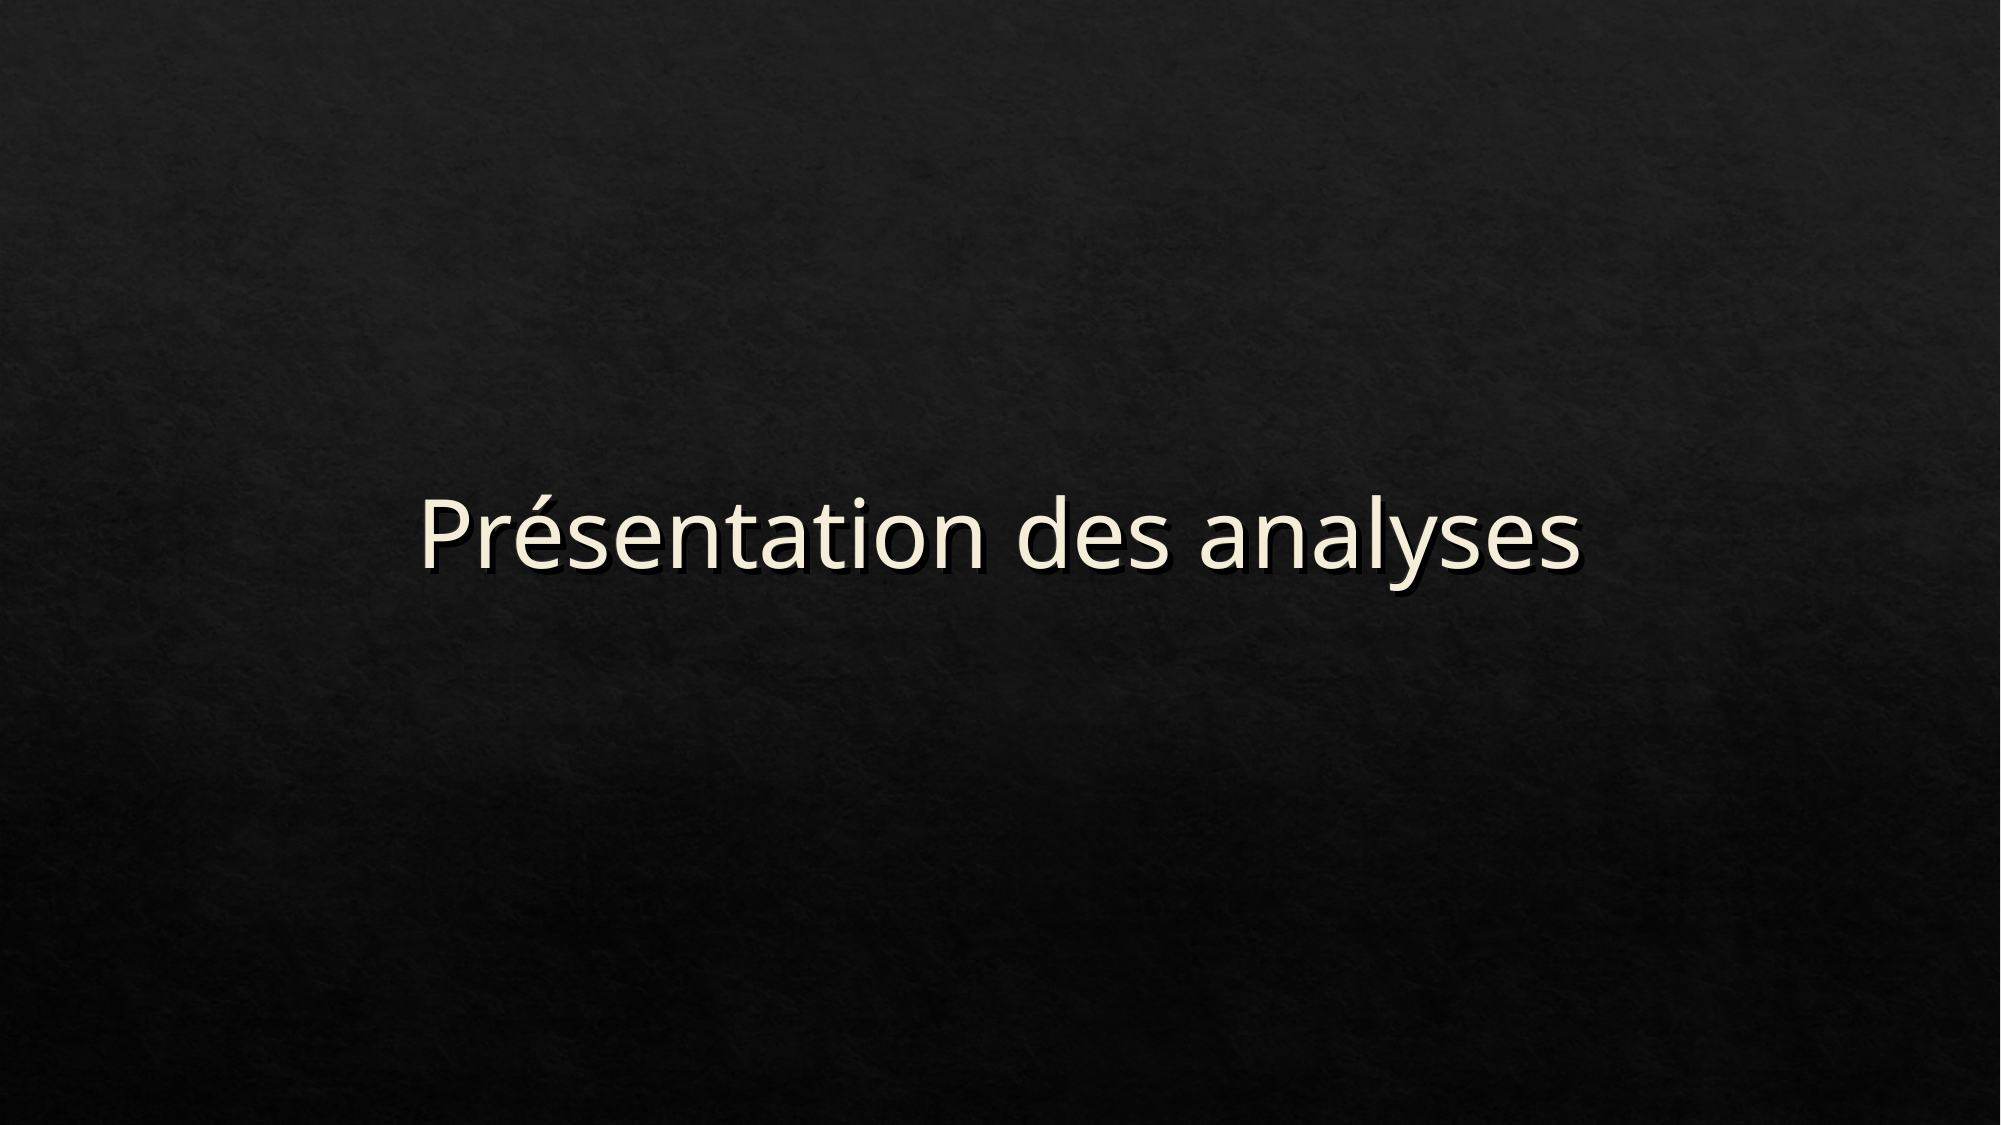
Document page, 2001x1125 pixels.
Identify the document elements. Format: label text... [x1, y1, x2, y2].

title Présentation des analyses [150, 434, 1850, 641]
